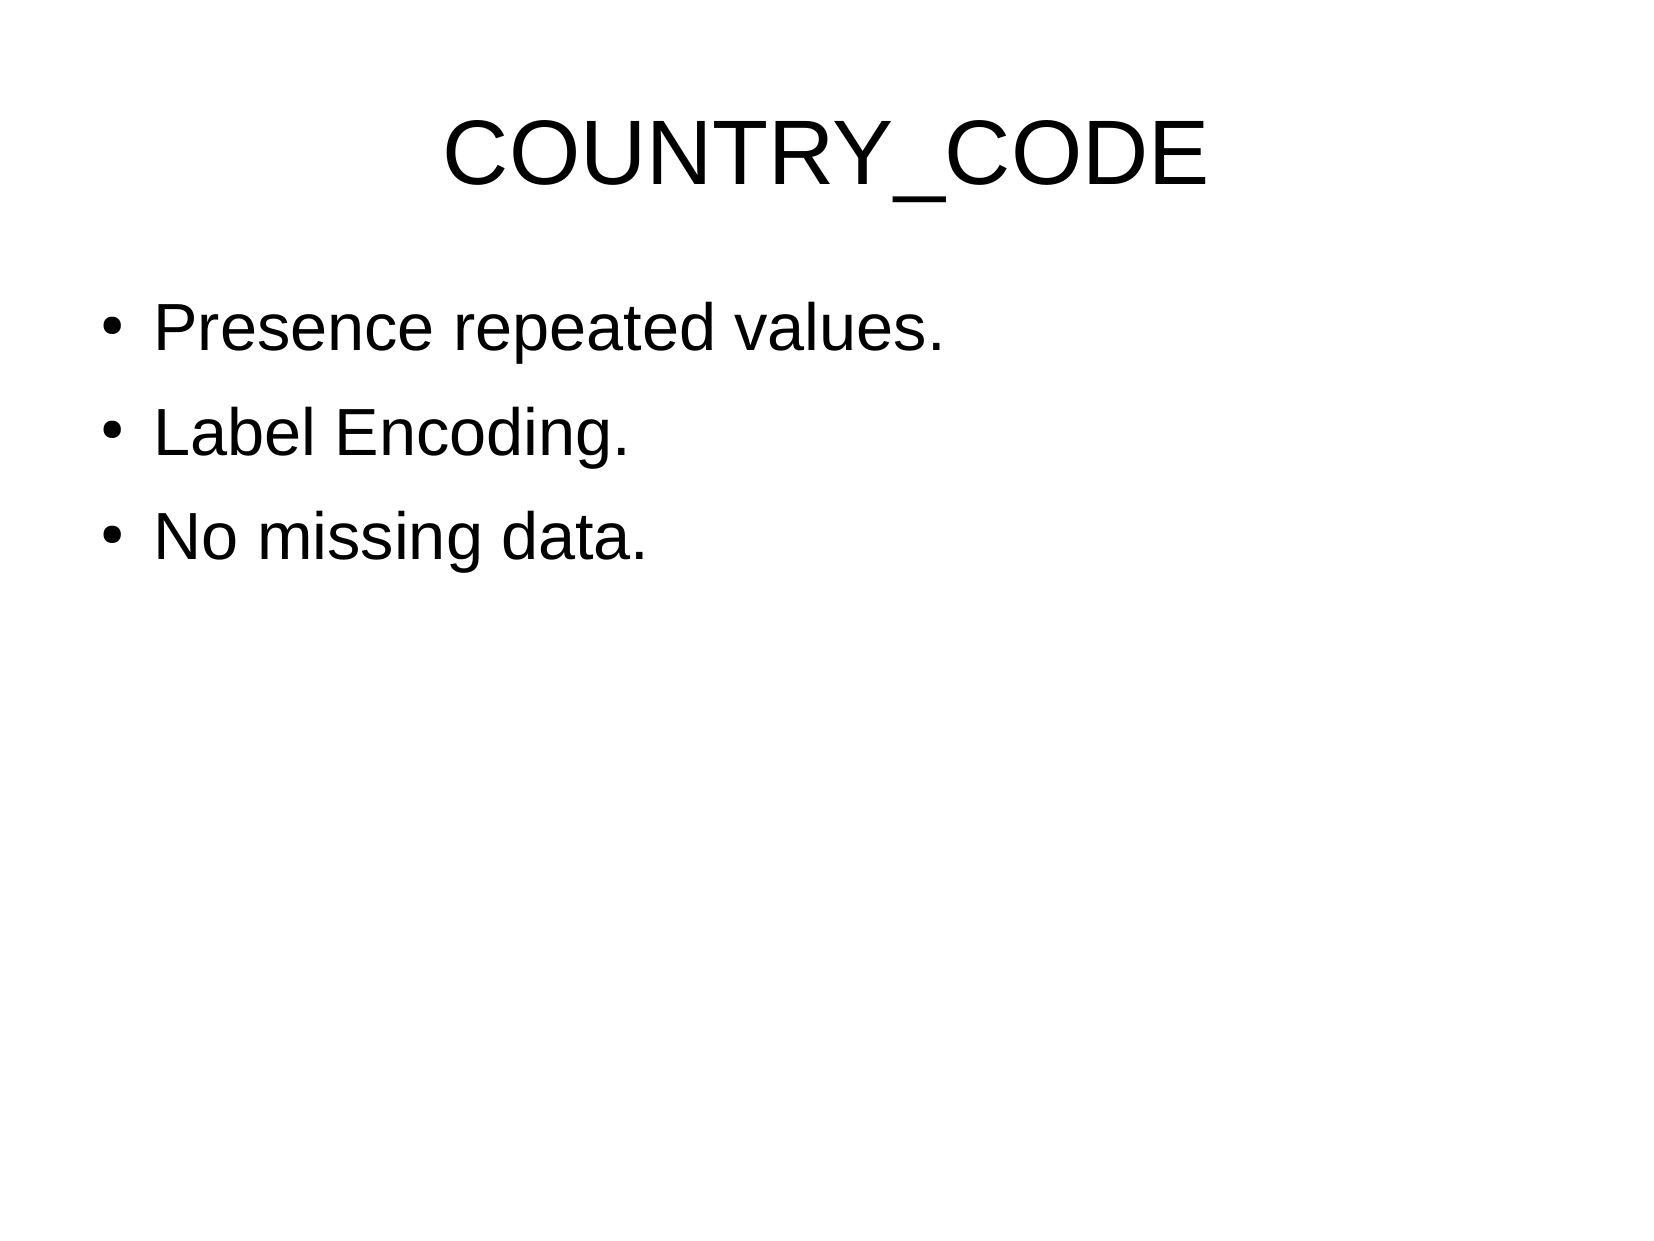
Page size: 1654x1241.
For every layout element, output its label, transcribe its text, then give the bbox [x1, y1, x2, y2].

list Presence repeated values. Label Encoding. No missing data. [82, 290, 1571, 1010]
title COUNTRY_CODE [82, 49, 1571, 257]
